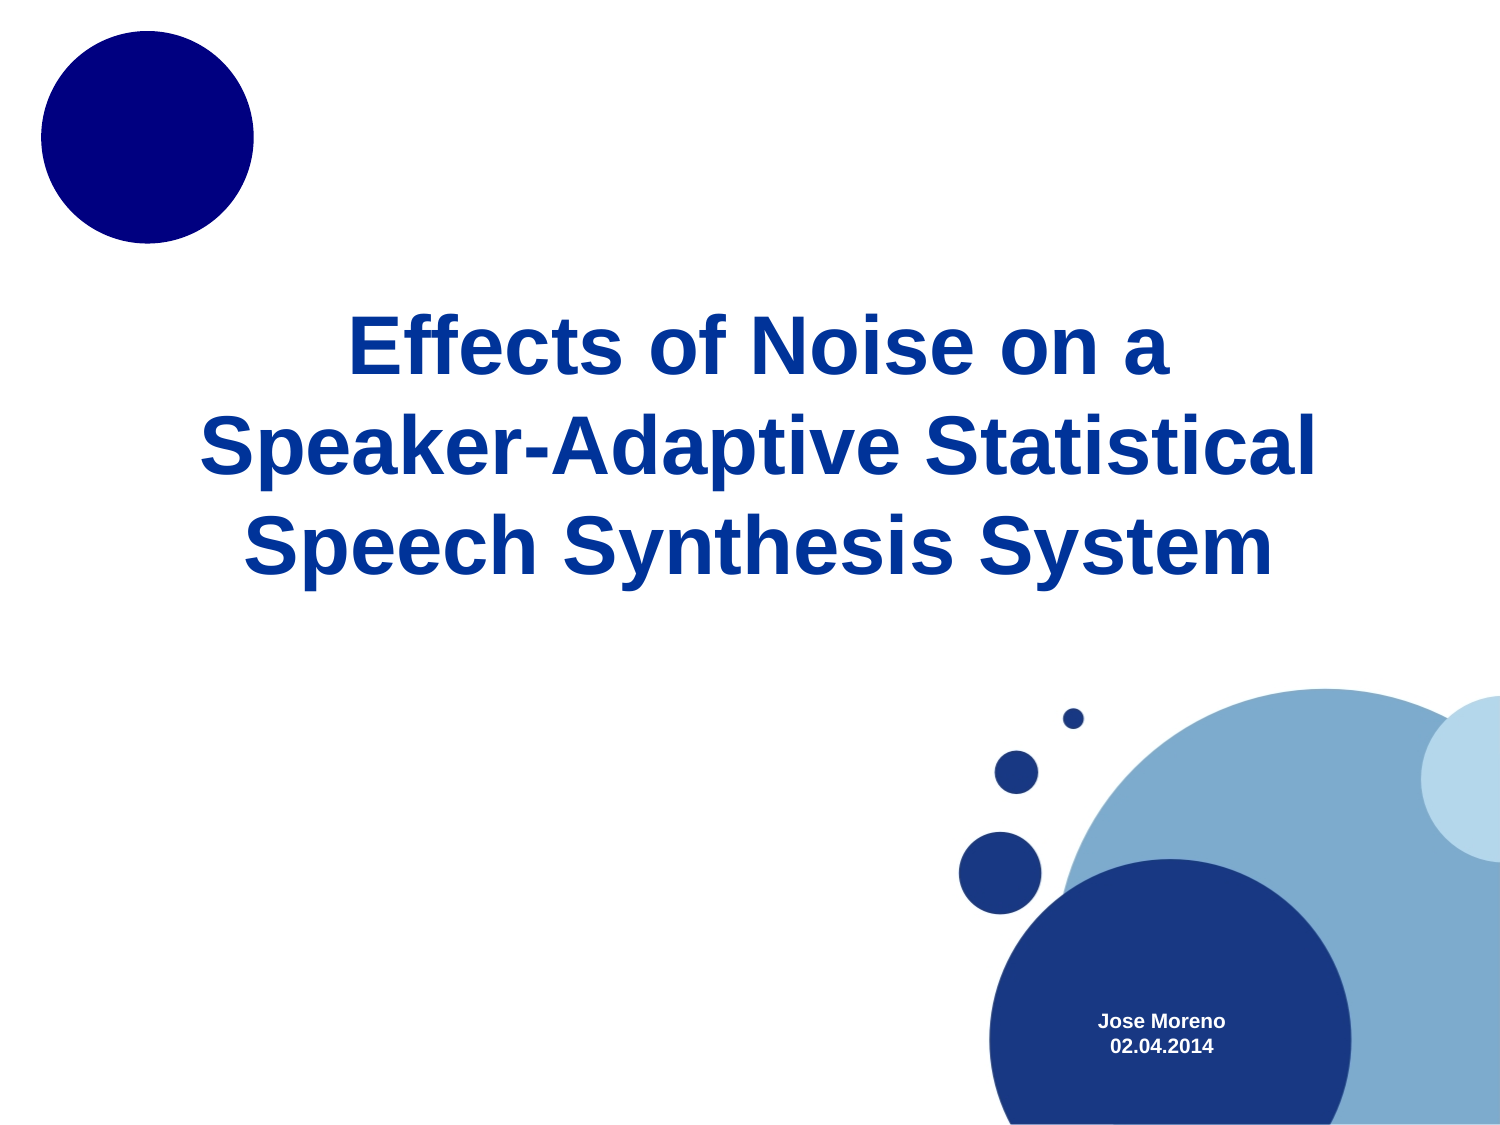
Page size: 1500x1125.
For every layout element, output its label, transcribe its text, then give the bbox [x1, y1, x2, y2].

picture [888, 646, 1500, 1125]
title Effects of Noise on a Speaker-Adaptive Statistical Speech Synthesis System [159, 283, 1360, 599]
text_box Jose Moreno 02.04.2014 [1083, 999, 1241, 1066]
